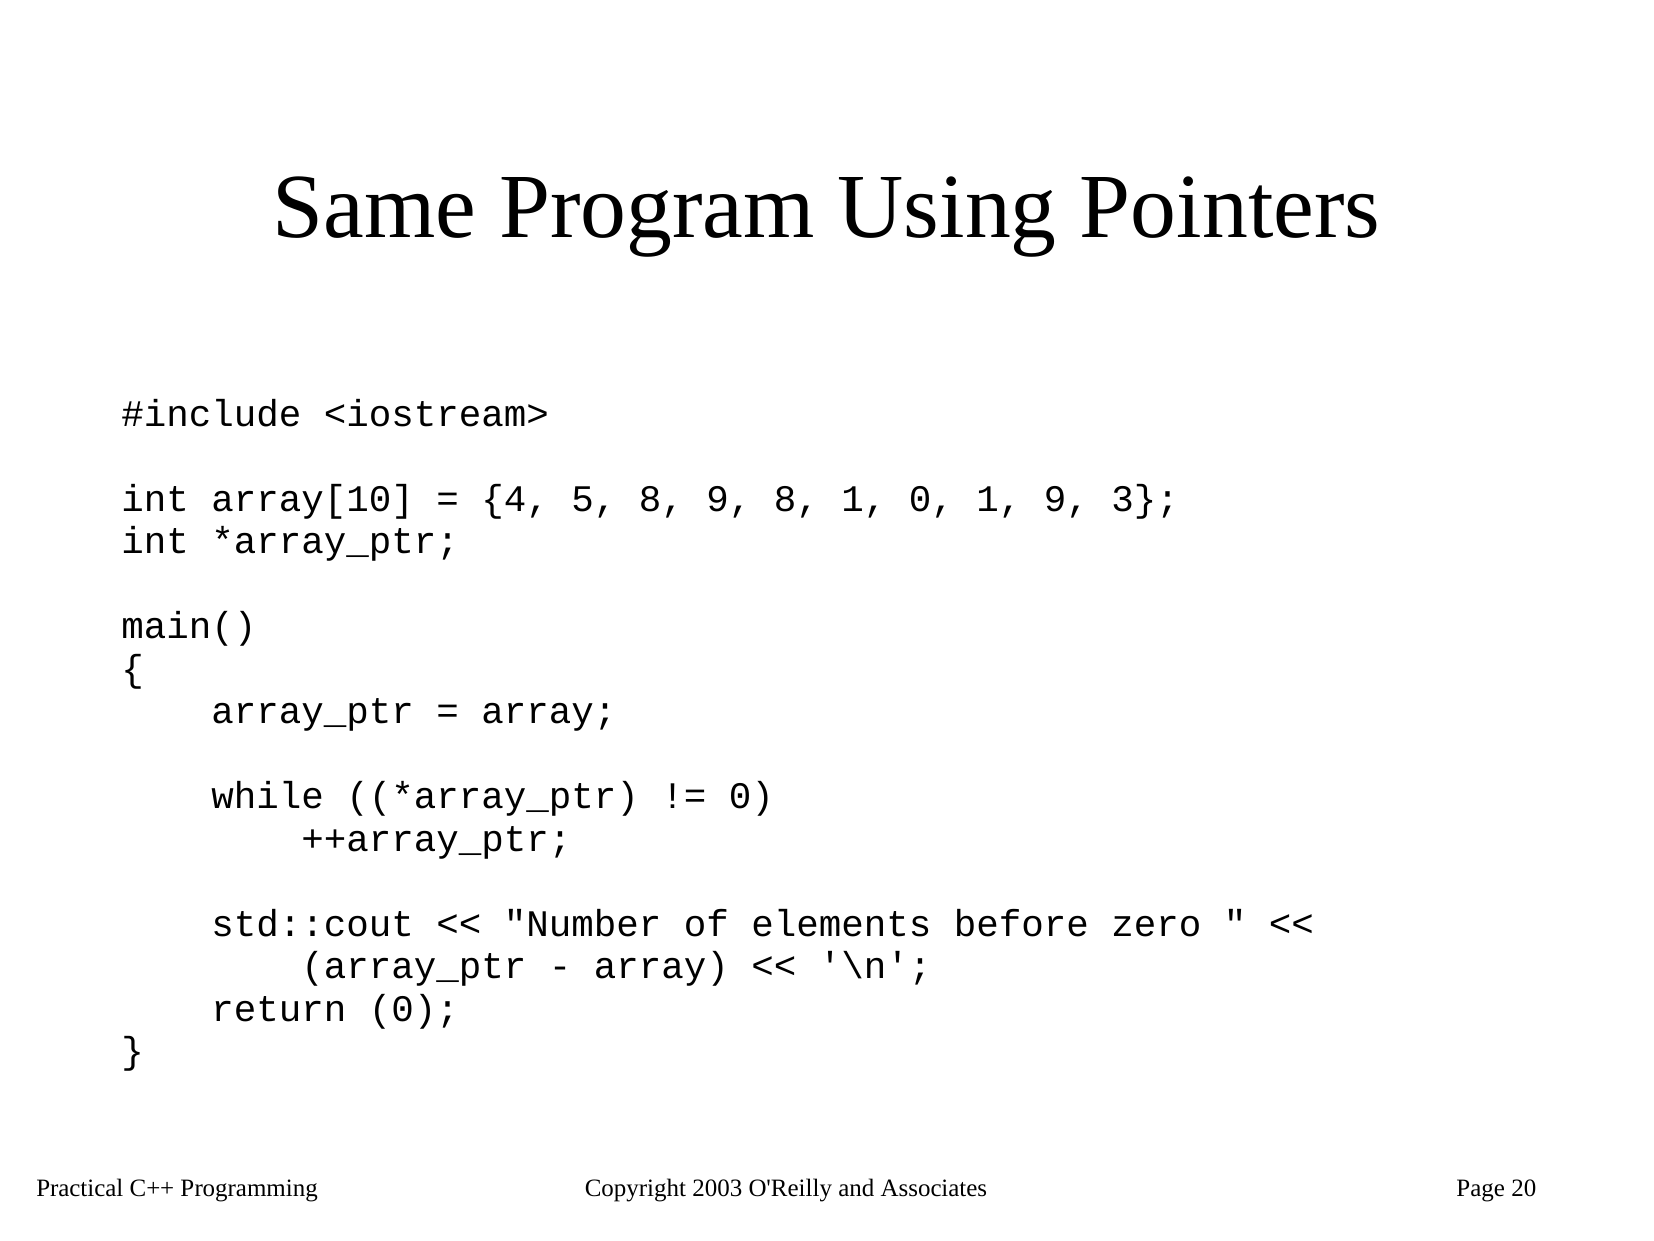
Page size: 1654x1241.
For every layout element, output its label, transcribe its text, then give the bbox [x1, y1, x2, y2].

subtitle #include <iostream> int array[10] = {4, 5, 8, 9, 8, 1, 0, 1, 9, 3}; int *array_ptr; main() { array_ptr = array; while ((*array_ptr) != 0) ++array_ptr; std::cout << "Number of elements before zero " << (array_ptr - array) << '\n'; return (0); } [121, 344, 1534, 1126]
title Same Program Using Pointers [121, 102, 1534, 311]
